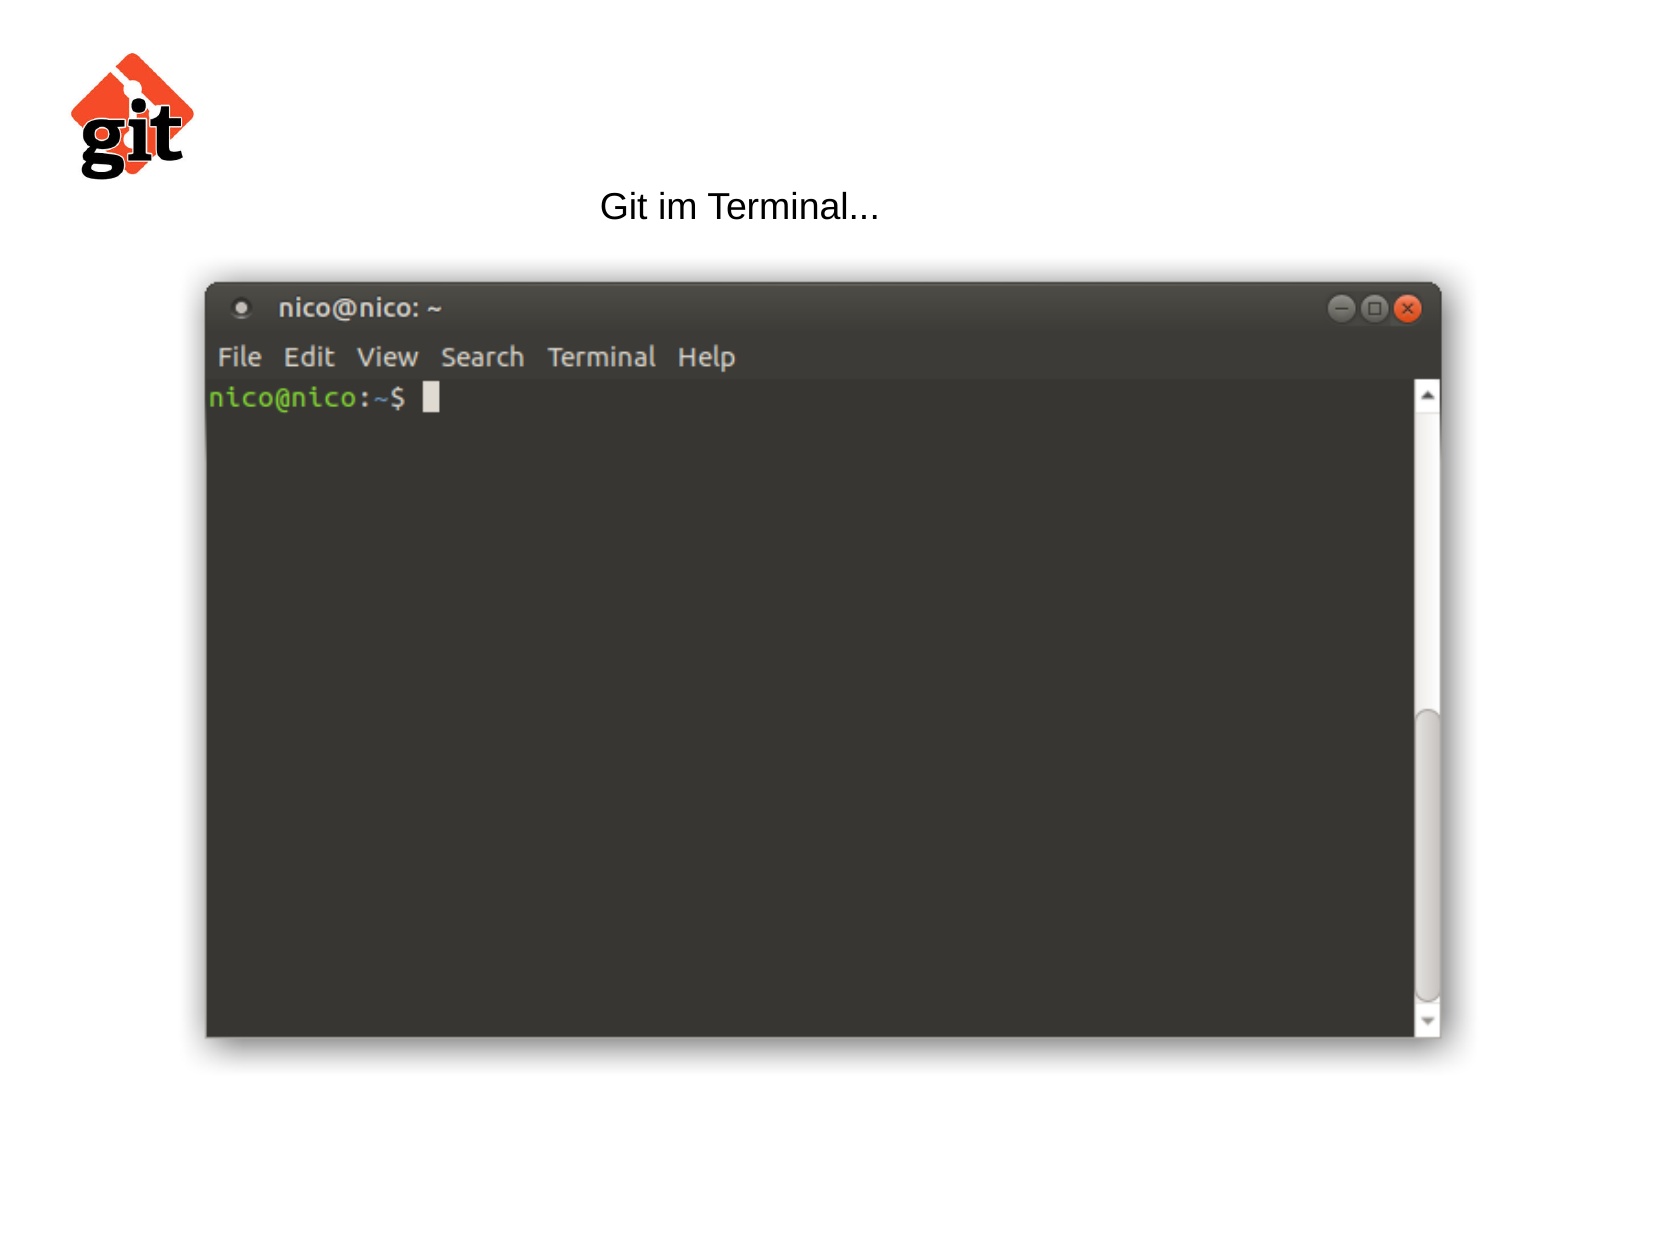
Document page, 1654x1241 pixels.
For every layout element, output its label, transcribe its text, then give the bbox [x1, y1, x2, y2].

text_box Git im Terminal... [585, 178, 896, 236]
picture [68, 53, 196, 181]
picture [76, 199, 1577, 1126]
